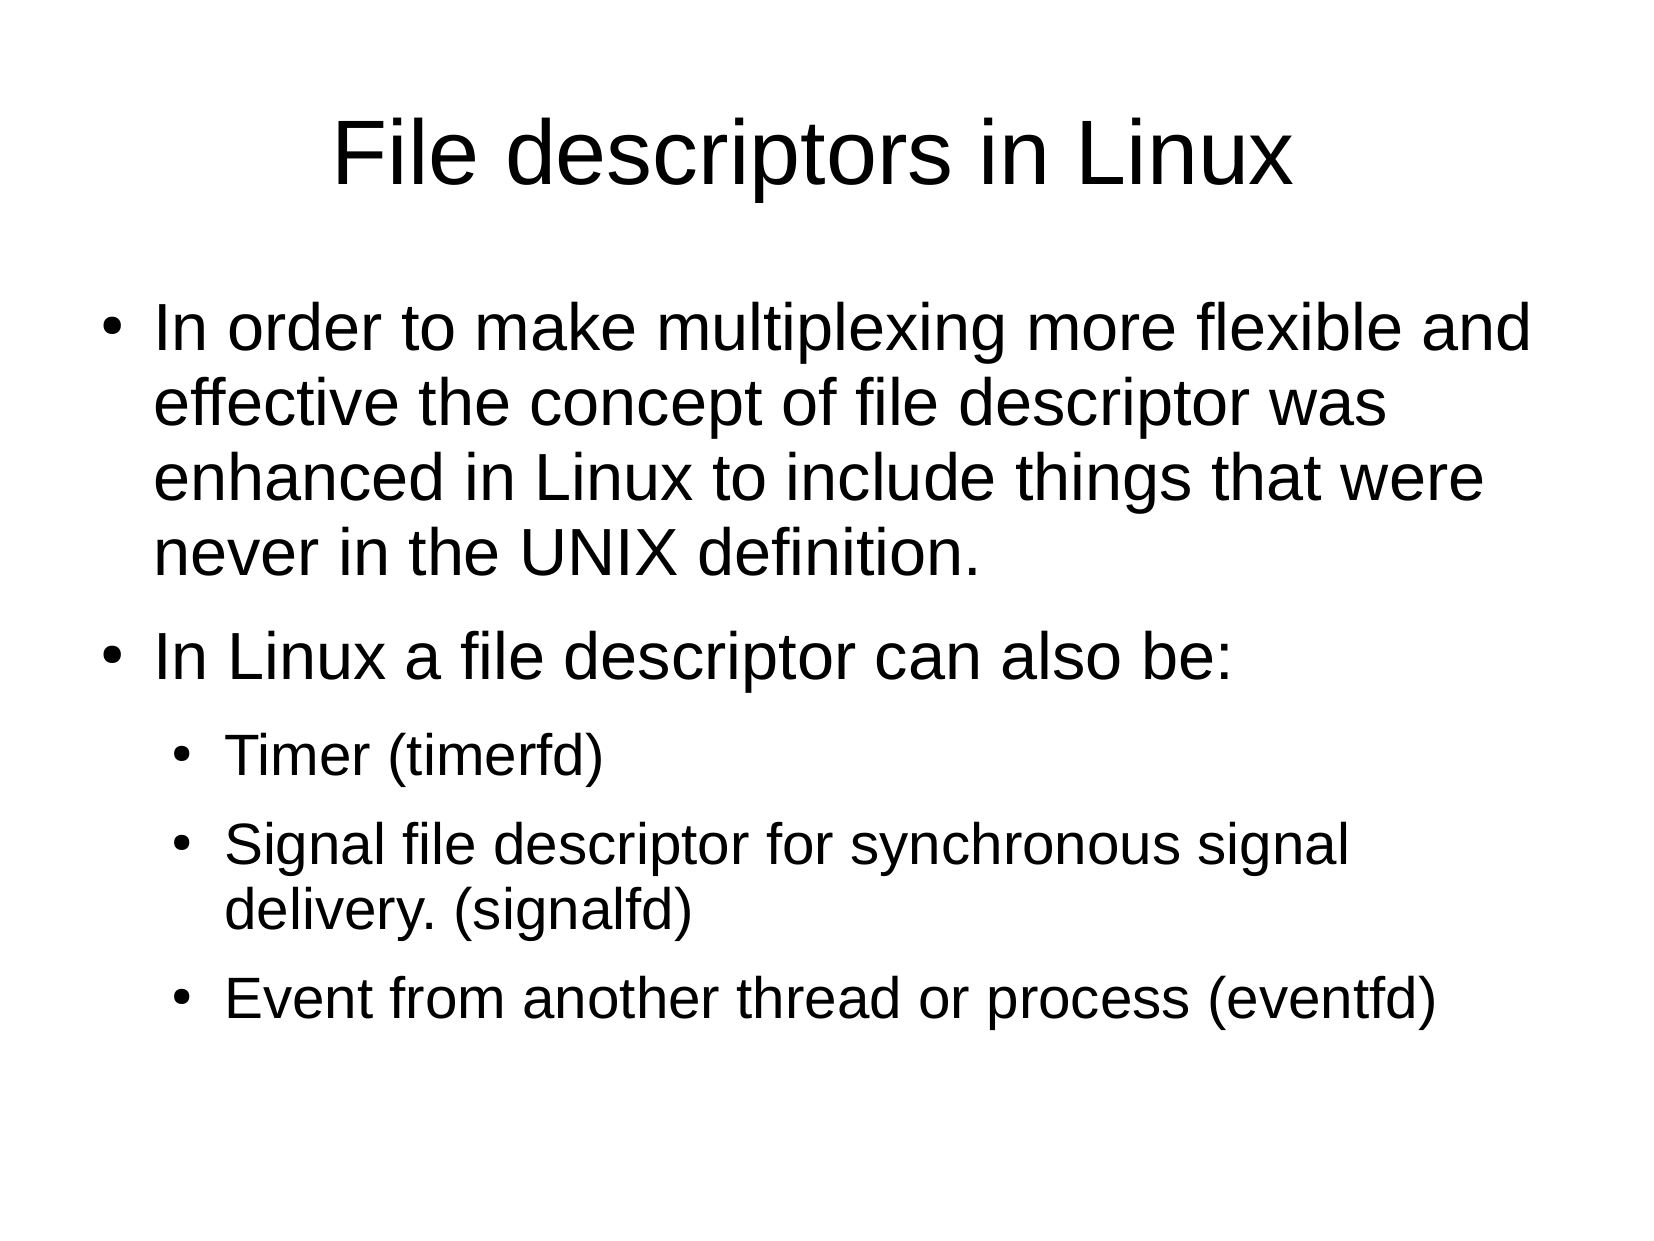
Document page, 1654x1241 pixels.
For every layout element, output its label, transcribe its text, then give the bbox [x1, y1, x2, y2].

list In order to make multiplexing more flexible and effective the concept of file descriptor was enhanced in Linux to include things that were never in the UNIX definition. In Linux a file descriptor can also be: Timer (timerfd) Signal file descriptor for synchronous signal delivery. (signalfd) Event from another thread or process (eventfd) [82, 290, 1571, 1109]
title File descriptors in Linux [82, 49, 1571, 257]
